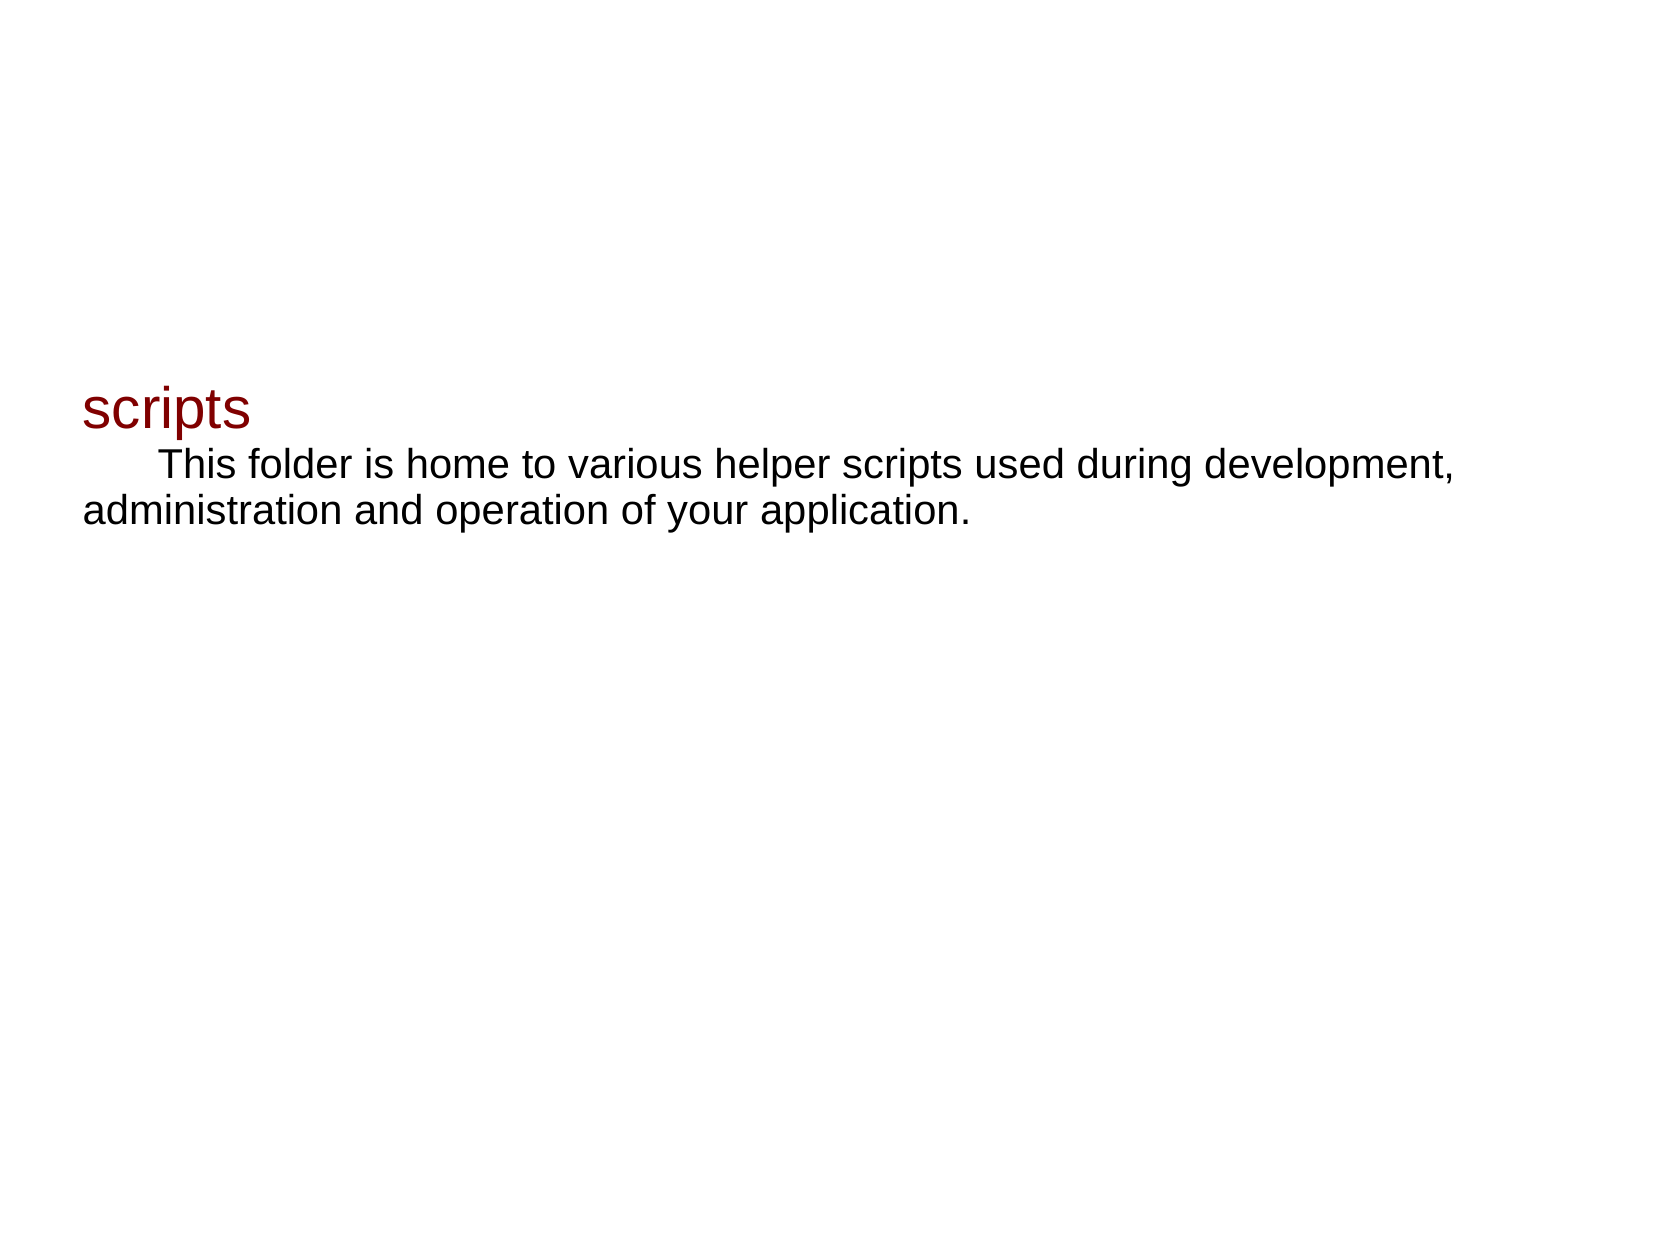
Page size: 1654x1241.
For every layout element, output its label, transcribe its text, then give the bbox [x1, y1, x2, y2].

subtitle scripts This folder is home to various helper scripts used during development, administration and operation of your application. [82, 49, 1571, 1010]
